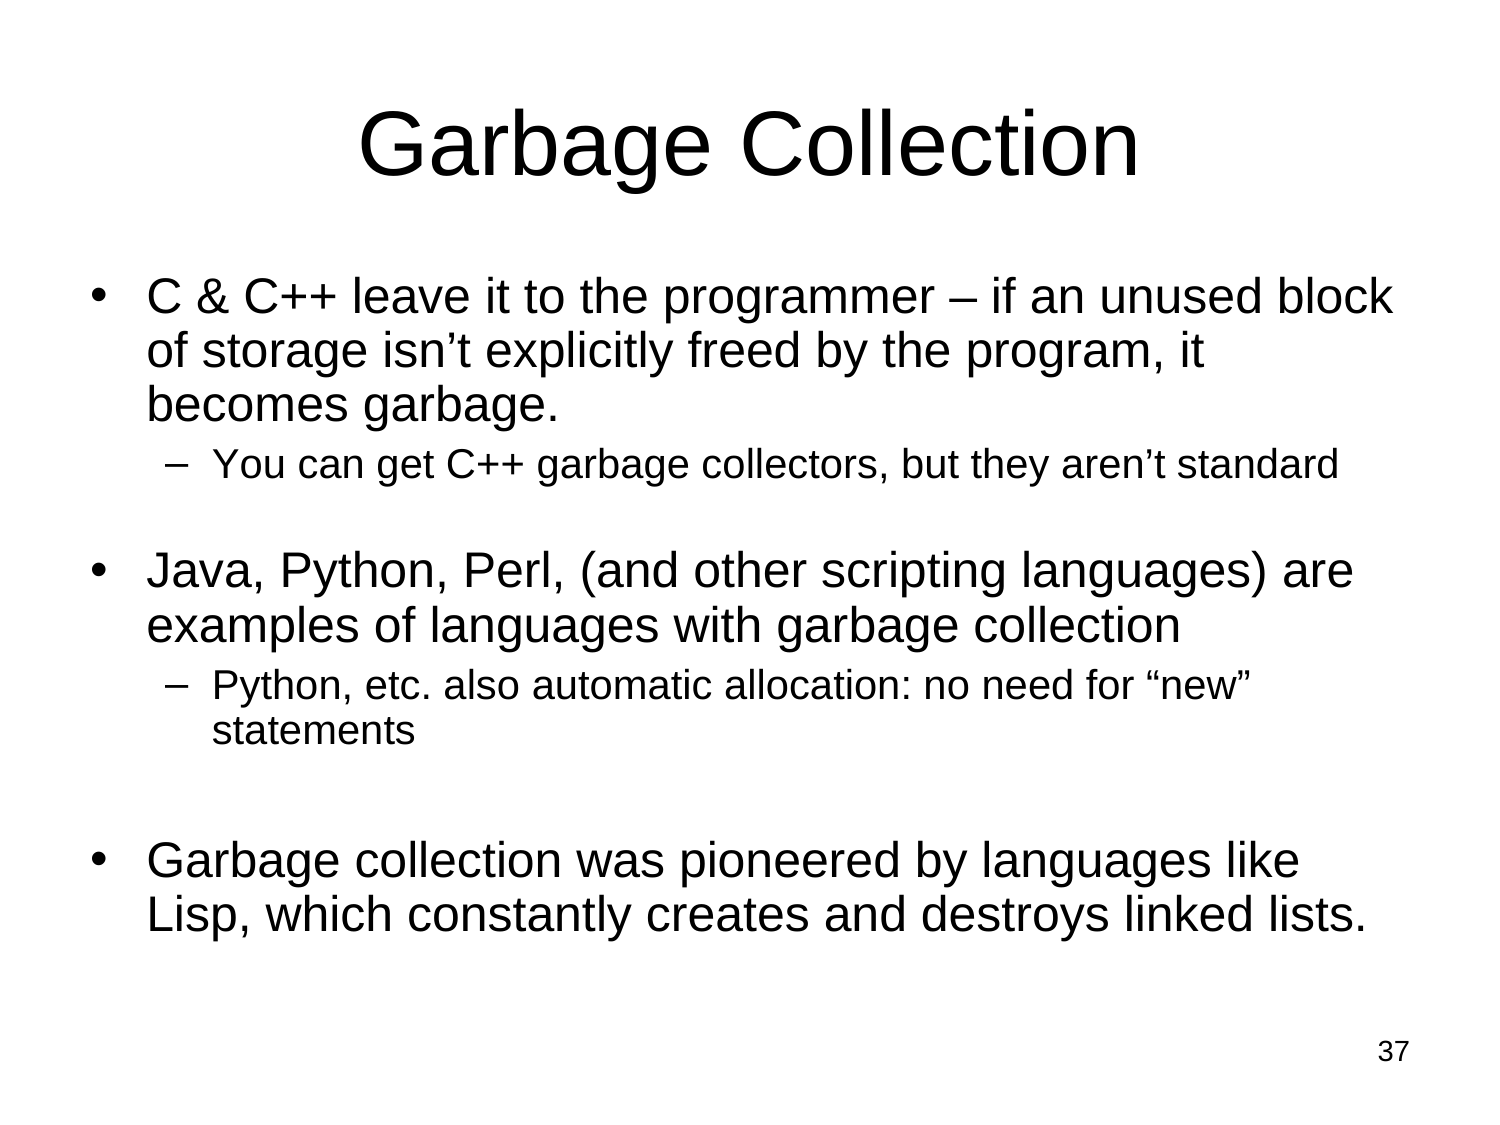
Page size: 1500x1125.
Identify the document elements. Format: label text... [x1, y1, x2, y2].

text_box <number> [1074, 1038, 1426, 1103]
title Garbage Collection [75, 45, 1426, 233]
list C & C++ leave it to the programmer – if an unused block of storage isn’t explicitly freed by the program, it becomes garbage. You can get C++ garbage collectors, but they aren’t standard Java, Python, Perl, (and other scripting languages) are examples of languages with garbage collection Python, etc. also automatic allocation: no need for “new” statements Garbage collection was pioneered by languages like Lisp, which constantly creates and destroys linked lists. [75, 262, 1426, 1038]
